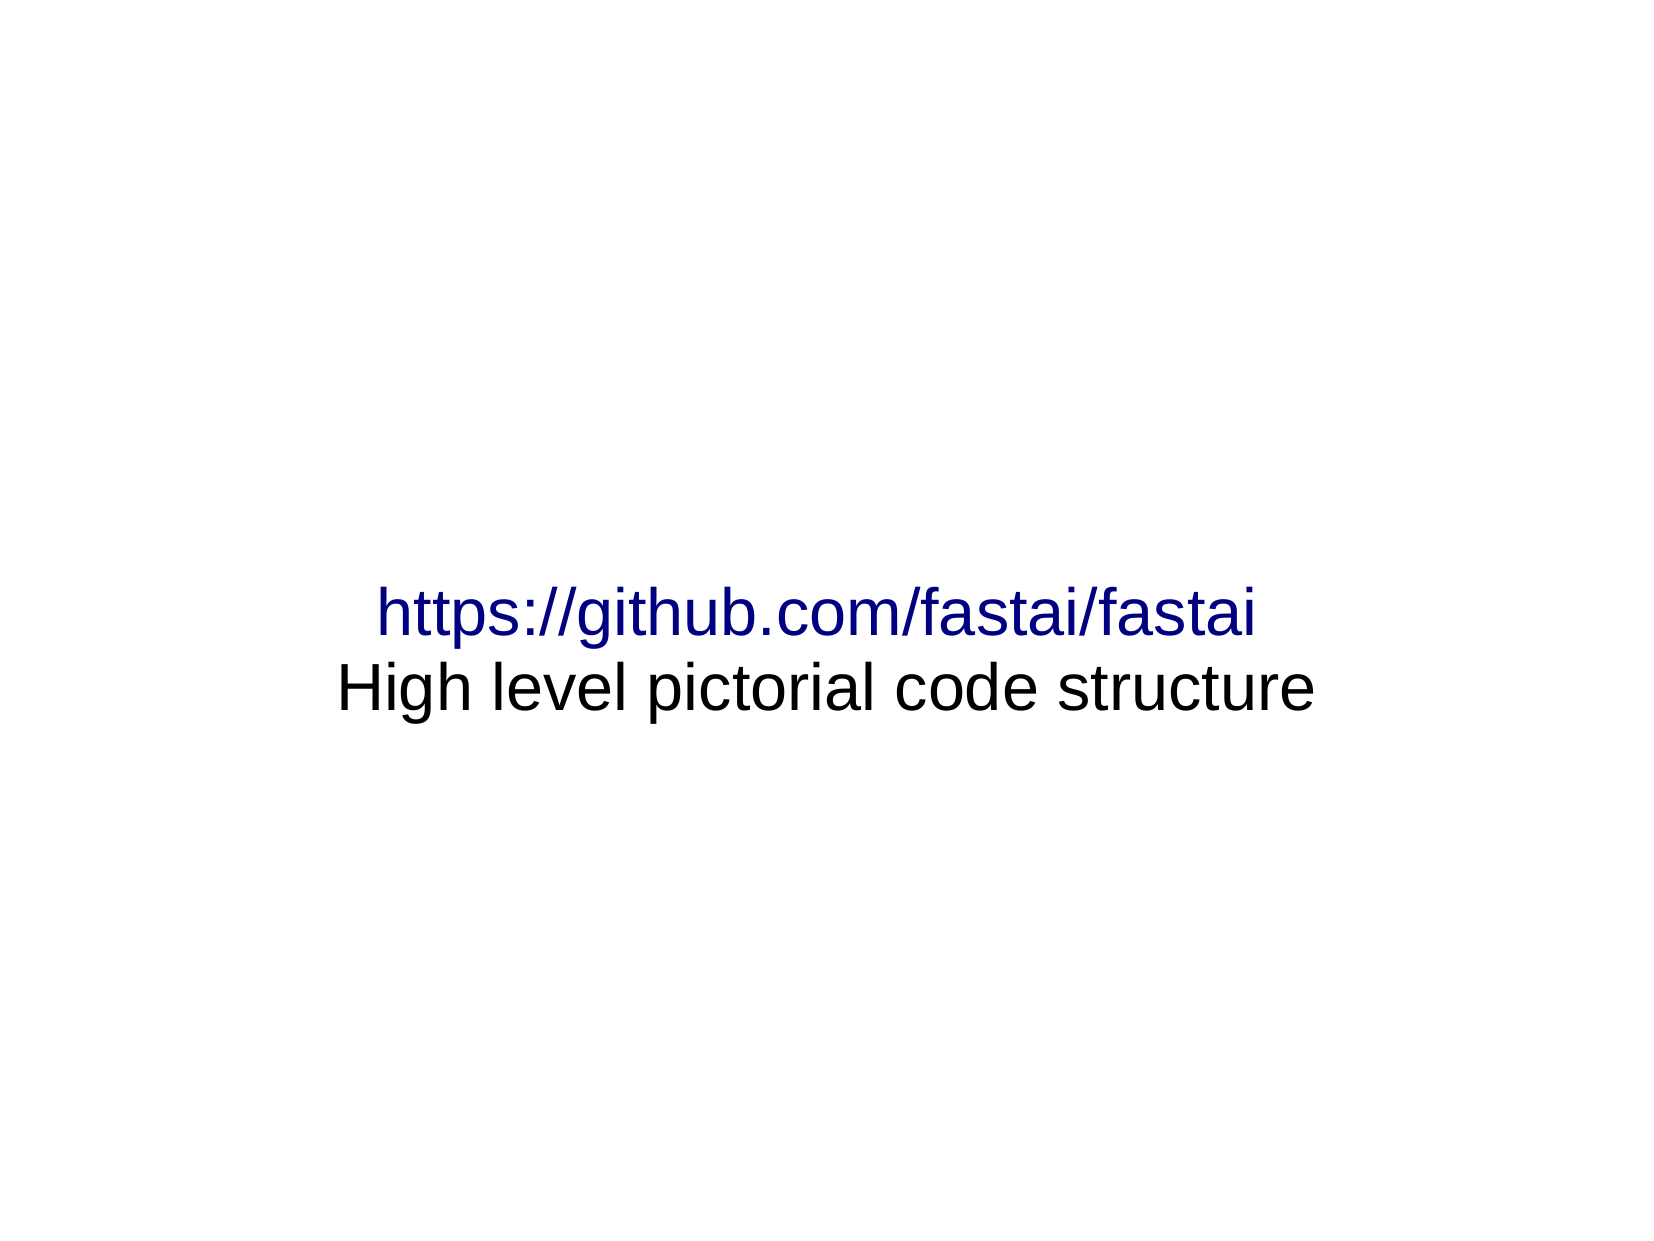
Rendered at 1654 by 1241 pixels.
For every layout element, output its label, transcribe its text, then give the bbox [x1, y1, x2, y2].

subtitle https://github.com/fastai/fastai High level pictorial code structure [82, 290, 1571, 1010]
